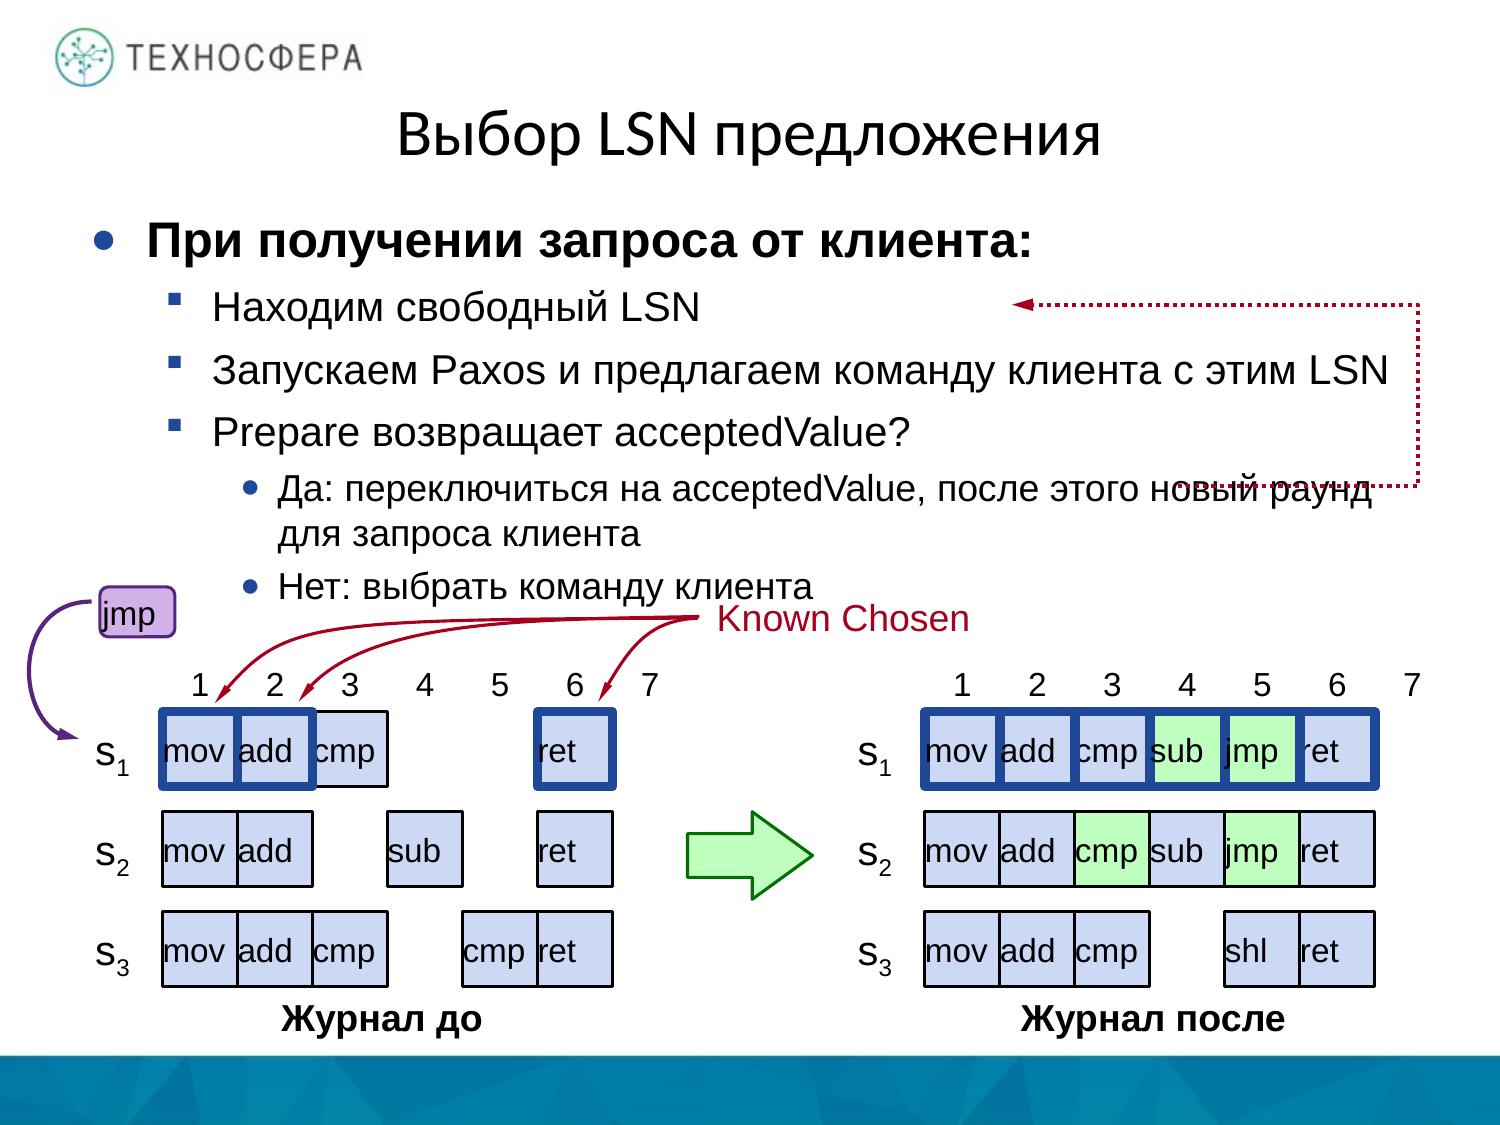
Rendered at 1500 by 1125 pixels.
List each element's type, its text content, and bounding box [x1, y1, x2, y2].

text_box ret [537, 911, 613, 987]
text_box ret [537, 711, 613, 787]
text_box cmp [1074, 811, 1150, 887]
text_box jmp [1224, 811, 1300, 887]
text_box cmp [313, 711, 388, 787]
text_box add [237, 911, 313, 986]
text_box s3 [74, 924, 150, 982]
text_box s2 [837, 824, 913, 881]
text_box cmp [1075, 911, 1150, 986]
text_box cmp [313, 911, 388, 986]
text_box shl [1224, 911, 1299, 986]
text_box ret [1299, 911, 1375, 987]
text_box 3 [312, 656, 387, 711]
picture [0, 0, 1500, 1057]
text_box s1 [837, 724, 913, 782]
text_box 7 [1374, 656, 1450, 711]
text_box jmp [99, 586, 175, 637]
text_box 2 [237, 656, 257, 674]
text_box add [237, 711, 313, 787]
list При получении запроса от клиента: Находим свободный LSN Запускаем Paxos и предлагаем команду клиента с этим LSN Prepare возвращает acceptedValue? Да: переключиться на acceptedValue, после этого новый раунд для запроса клиента Нет: выбрать команду клиента [75, 233, 1425, 625]
text_box mov [162, 711, 237, 787]
text_box 6 [537, 656, 612, 711]
text_box cmp [1075, 711, 1149, 787]
text_box Журнал до [237, 986, 538, 1047]
text_box mov [924, 911, 999, 987]
text_box 1 [162, 656, 237, 711]
text_box 2 [237, 656, 312, 711]
text_box 4 [1149, 656, 1224, 711]
text_box add [999, 911, 1075, 986]
text_box [687, 811, 813, 900]
text_box cmp [462, 911, 537, 986]
text_box mov [924, 711, 999, 787]
text_box mov [924, 811, 999, 887]
text_box sub [1150, 811, 1224, 887]
text_box s1 [74, 724, 150, 782]
text_box ret [537, 811, 613, 887]
text_box mov [162, 811, 237, 887]
text_box Known Chosen [701, 586, 986, 647]
text_box sub [387, 811, 463, 887]
text_box 5 [1224, 656, 1299, 711]
text_box ret [1300, 811, 1375, 887]
text_box add [999, 711, 1075, 787]
text_box 6 [1299, 656, 1374, 711]
text_box 3 [1074, 656, 1149, 711]
text_box sub [1149, 711, 1224, 787]
text_box add [237, 811, 313, 887]
text_box jmp [1224, 711, 1300, 787]
text_box s2 [74, 824, 150, 881]
text_box 3 [312, 656, 348, 681]
text_box 7 [612, 656, 623, 673]
text_box 7 [612, 656, 688, 711]
text_box 4 [387, 656, 462, 711]
text_box 2 [999, 656, 1074, 711]
title Выбор LSN предложения [75, 45, 1426, 233]
text_box mov [162, 911, 237, 987]
text_box add [999, 811, 1074, 887]
text_box 5 [462, 656, 537, 711]
text_box s3 [837, 924, 913, 982]
text_box Журнал после [999, 986, 1307, 1047]
text_box 1 [924, 656, 999, 711]
text_box ret [1300, 711, 1375, 787]
